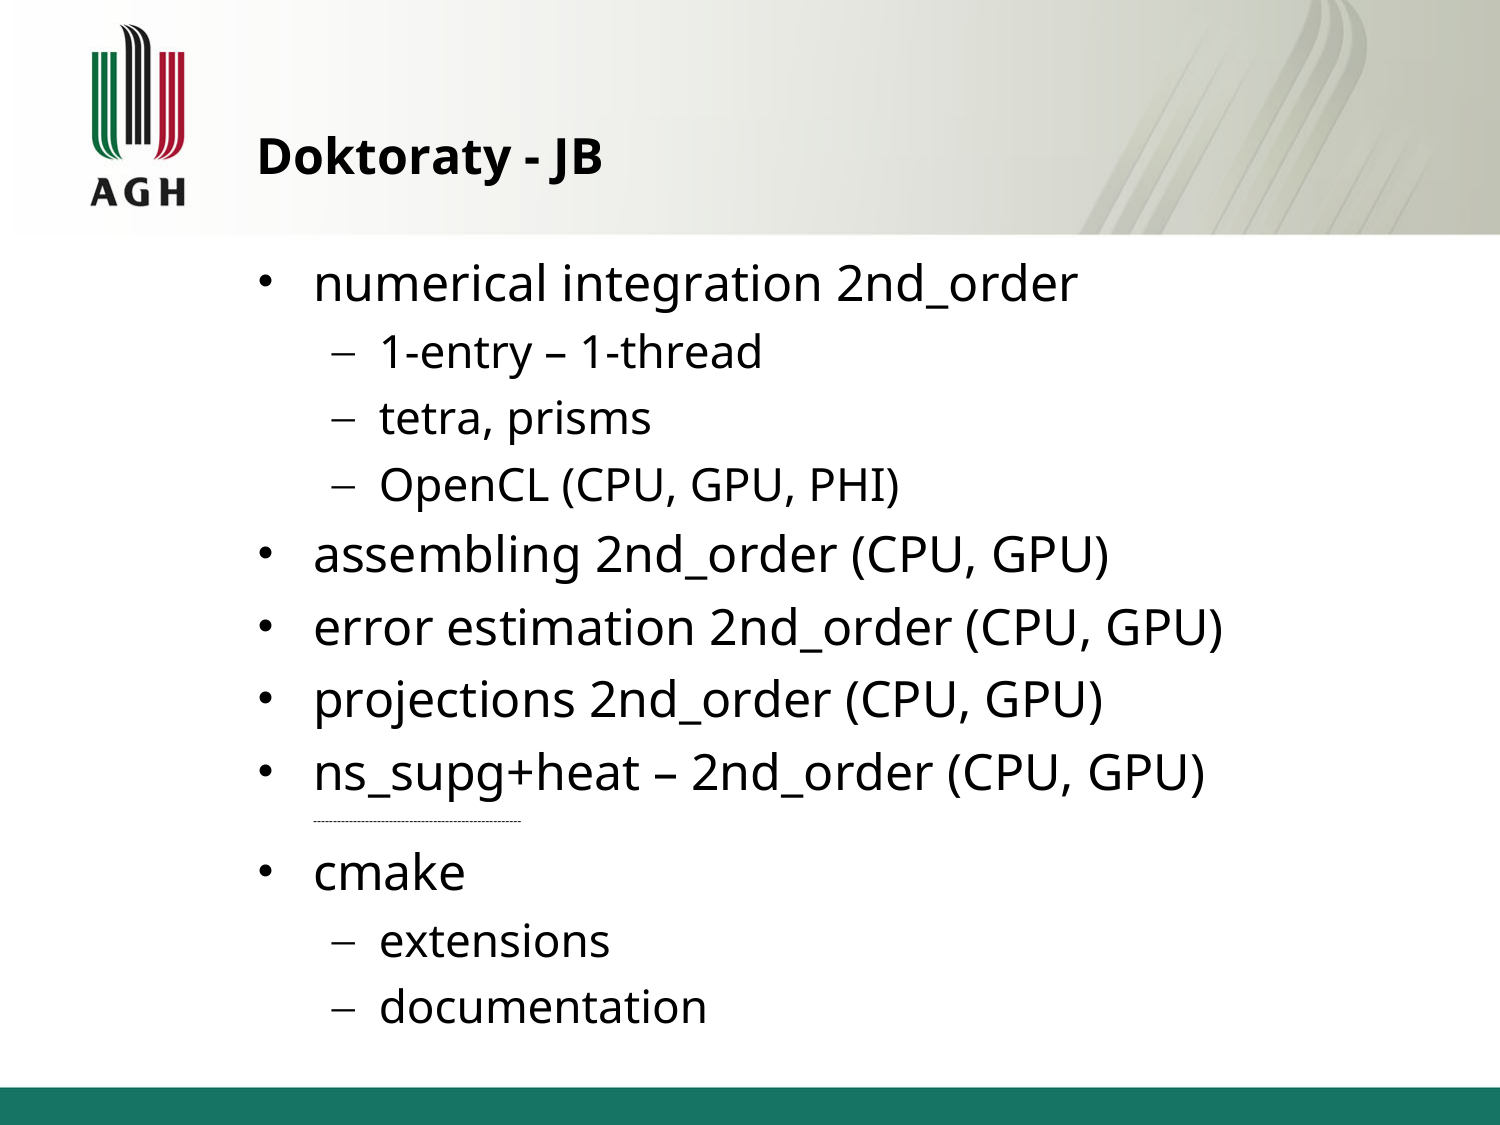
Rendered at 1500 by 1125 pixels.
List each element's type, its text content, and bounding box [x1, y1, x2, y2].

title Doktoraty - JB [242, 77, 1423, 231]
list numerical integration 2nd_order 1-entry – 1-thread tetra, prisms OpenCL (CPU, GPU, PHI) assembling 2nd_order (CPU, GPU) error estimation 2nd_order (CPU, GPU) projections 2nd_order (CPU, GPU) ns_supg+heat – 2nd_order (CPU, GPU) ---------------------------------------------------- cmake extensions documentation [242, 243, 1423, 1041]
picture [0, 0, 1500, 1125]
